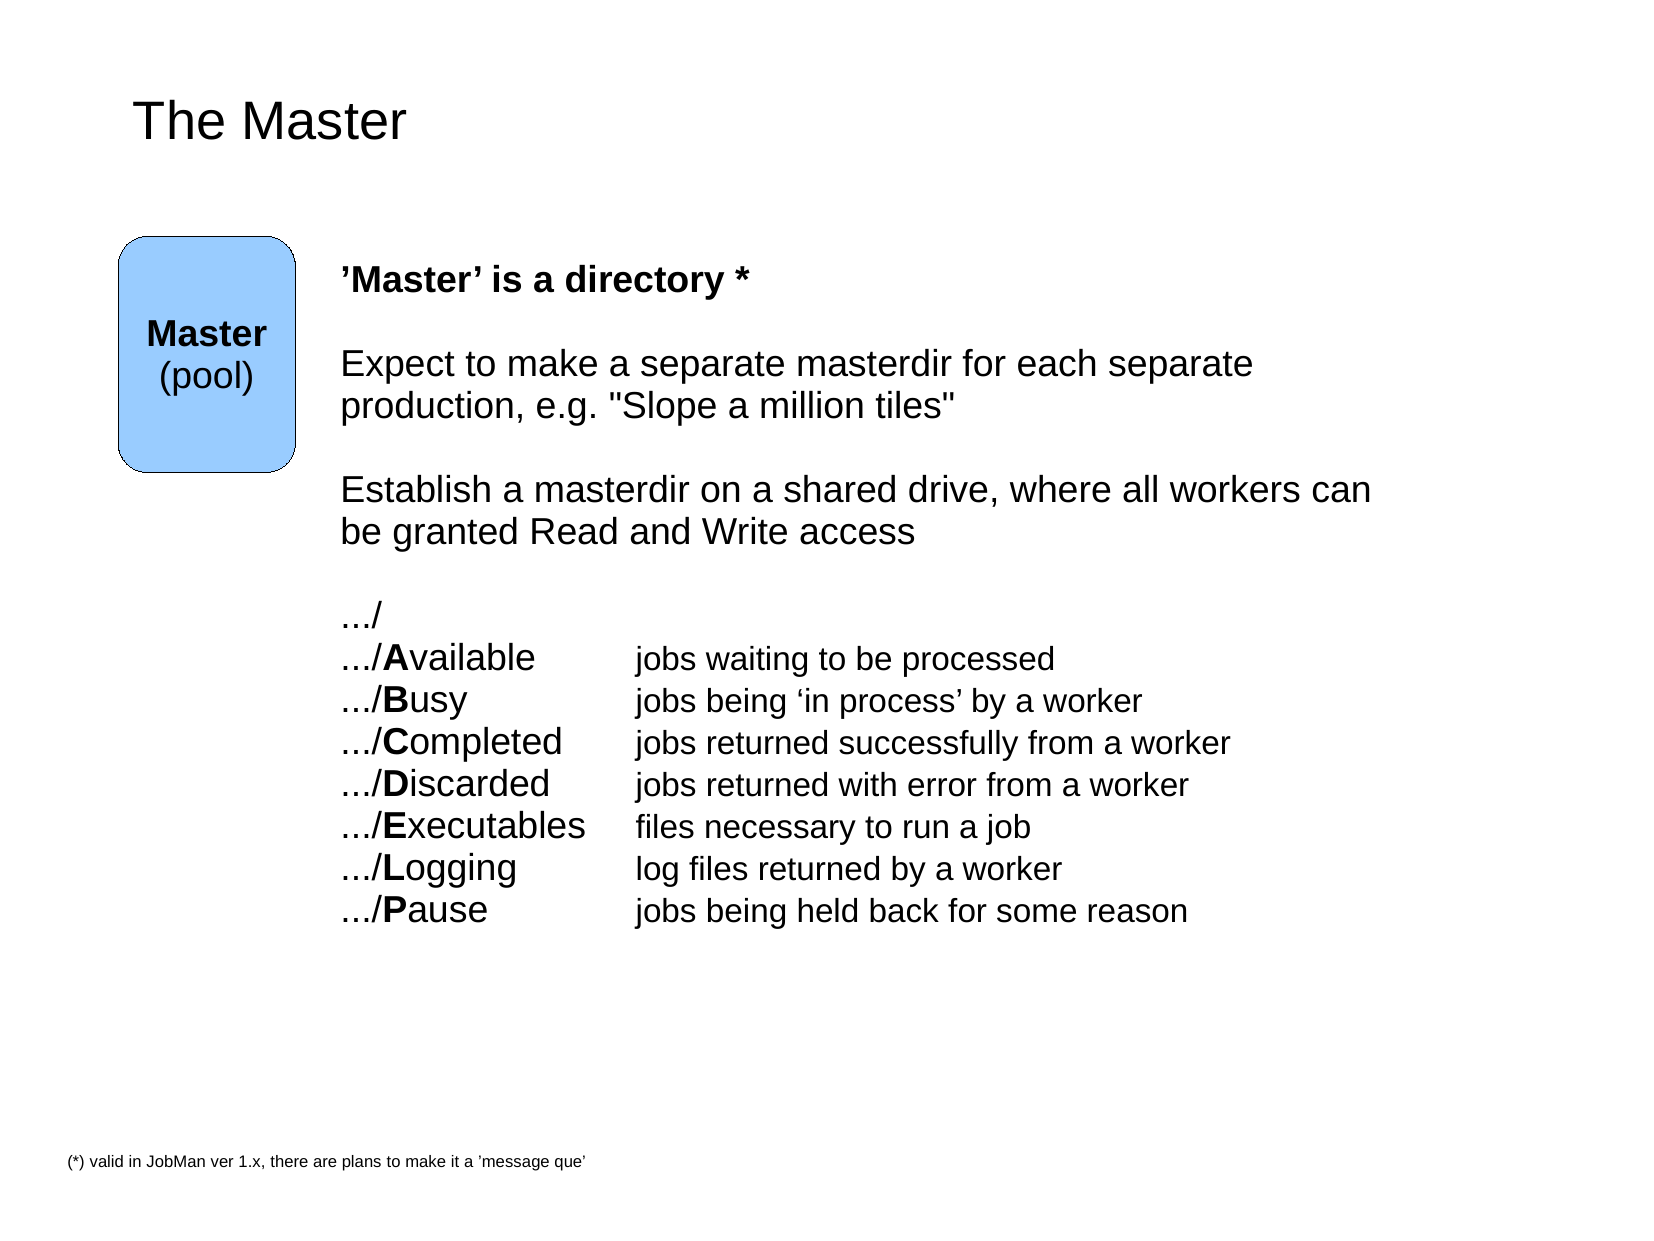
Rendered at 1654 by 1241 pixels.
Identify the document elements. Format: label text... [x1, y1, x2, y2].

text_box ’Master’ is a directory * Expect to make a separate masterdir for each separate production, e.g. "Slope a million tiles" Establish a masterdir on a shared drive, where all workers can be granted Read and Write access .../ .../Available jobs waiting to be processed .../Busy jobs being ‘in process’ by a worker .../Completed jobs returned successfully from a worker .../Discarded jobs returned with error from a worker .../Executables files necessary to run a job .../Logging log files returned by a worker .../Pause jobs being held back for some reason [325, 251, 1388, 1014]
text_box (*) valid in JobMan ver 1.x, there are plans to make it a ’message que’ [52, 1144, 602, 1179]
text_box The Master [118, 83, 423, 159]
text_box Master (pool) [118, 236, 296, 473]
